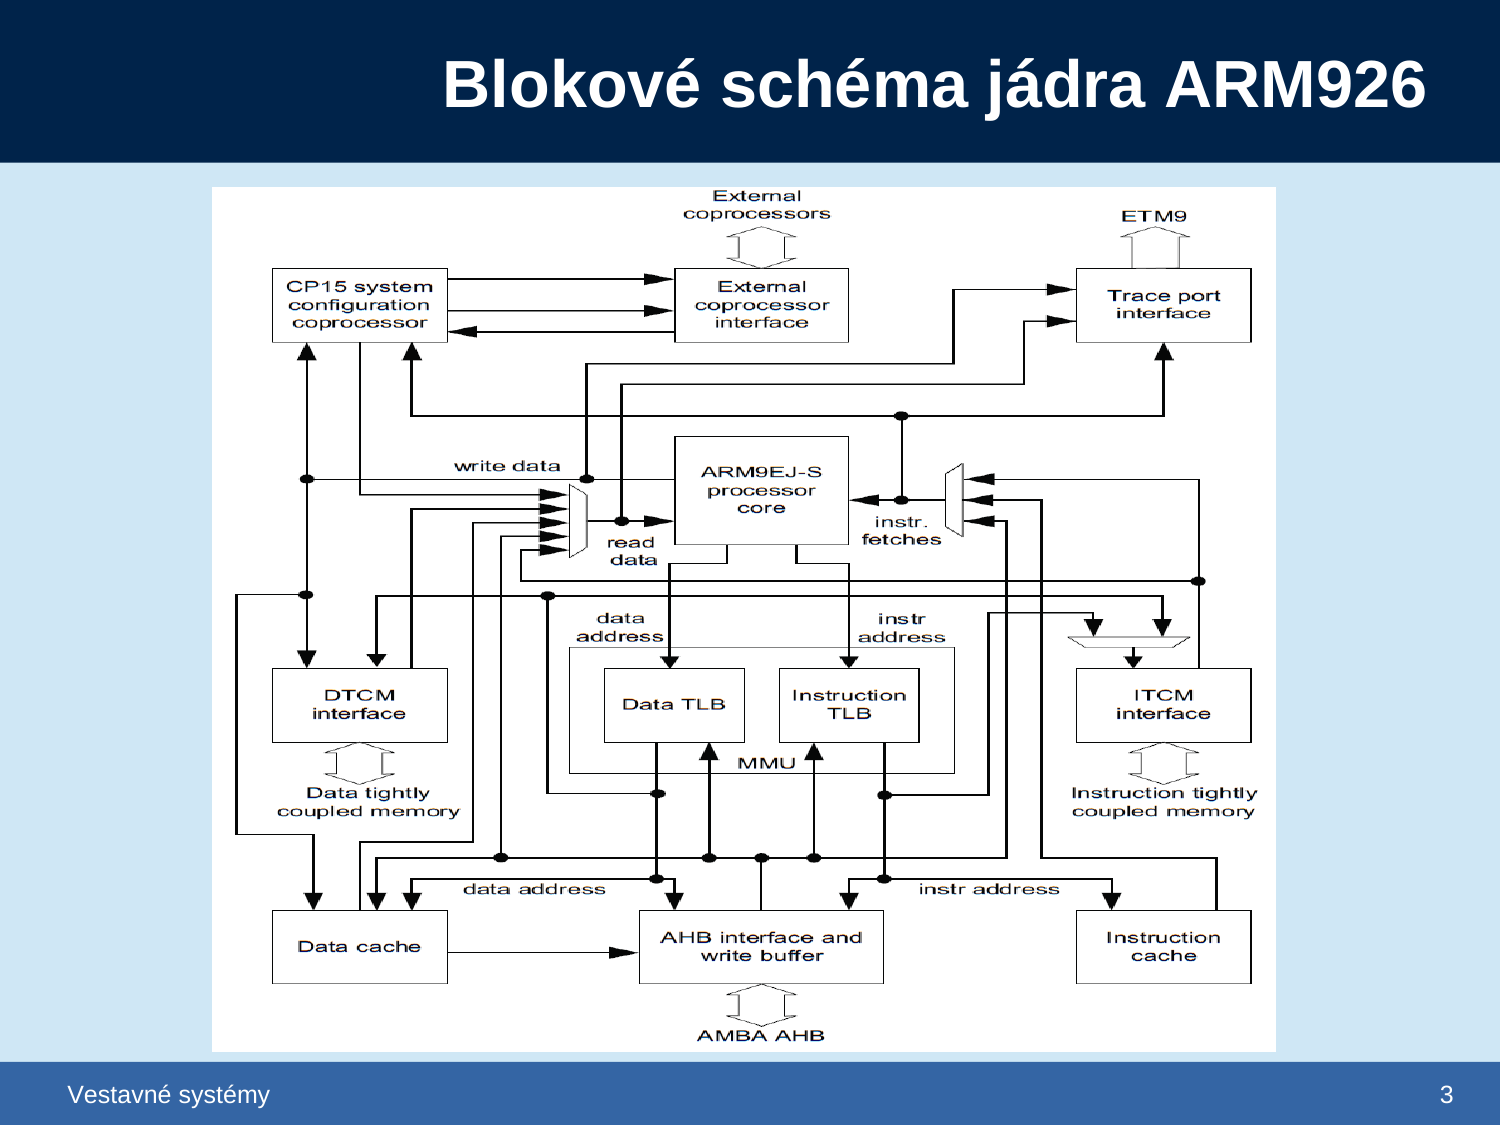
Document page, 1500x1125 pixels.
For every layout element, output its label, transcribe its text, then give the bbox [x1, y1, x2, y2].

picture [212, 187, 1276, 1052]
title Blokové schéma jádra ARM926 [47, 0, 1443, 164]
